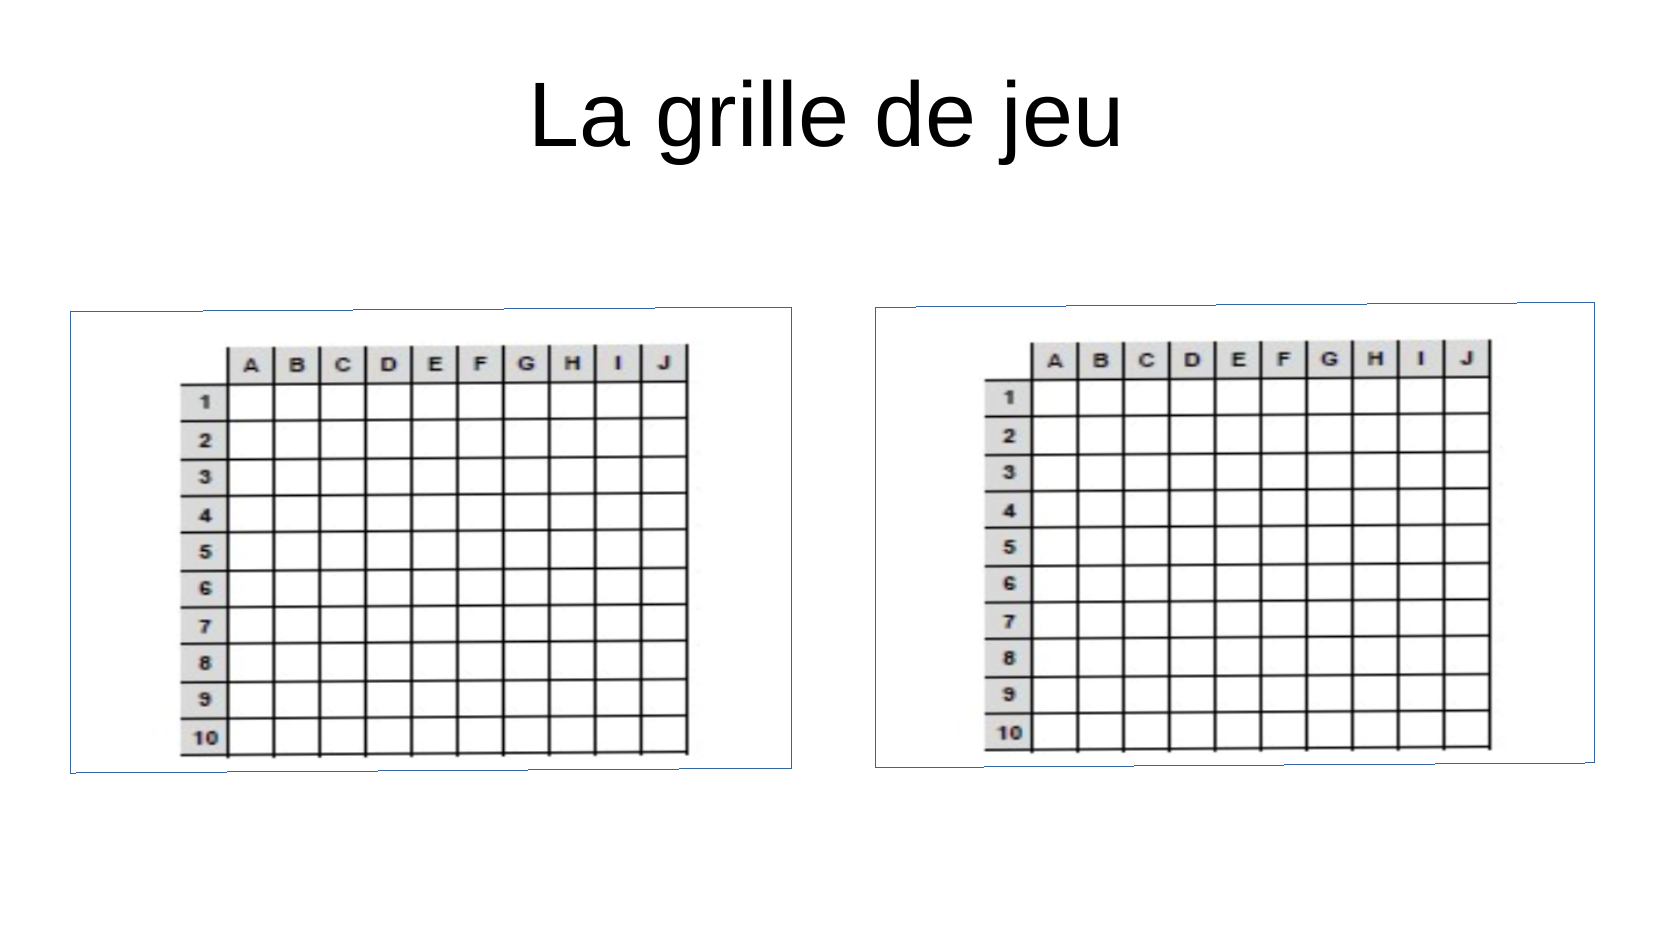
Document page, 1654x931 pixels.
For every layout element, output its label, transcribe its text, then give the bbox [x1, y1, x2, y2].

picture [70, 307, 792, 774]
title La grille de jeu [82, 37, 1571, 193]
picture [875, 302, 1595, 768]
